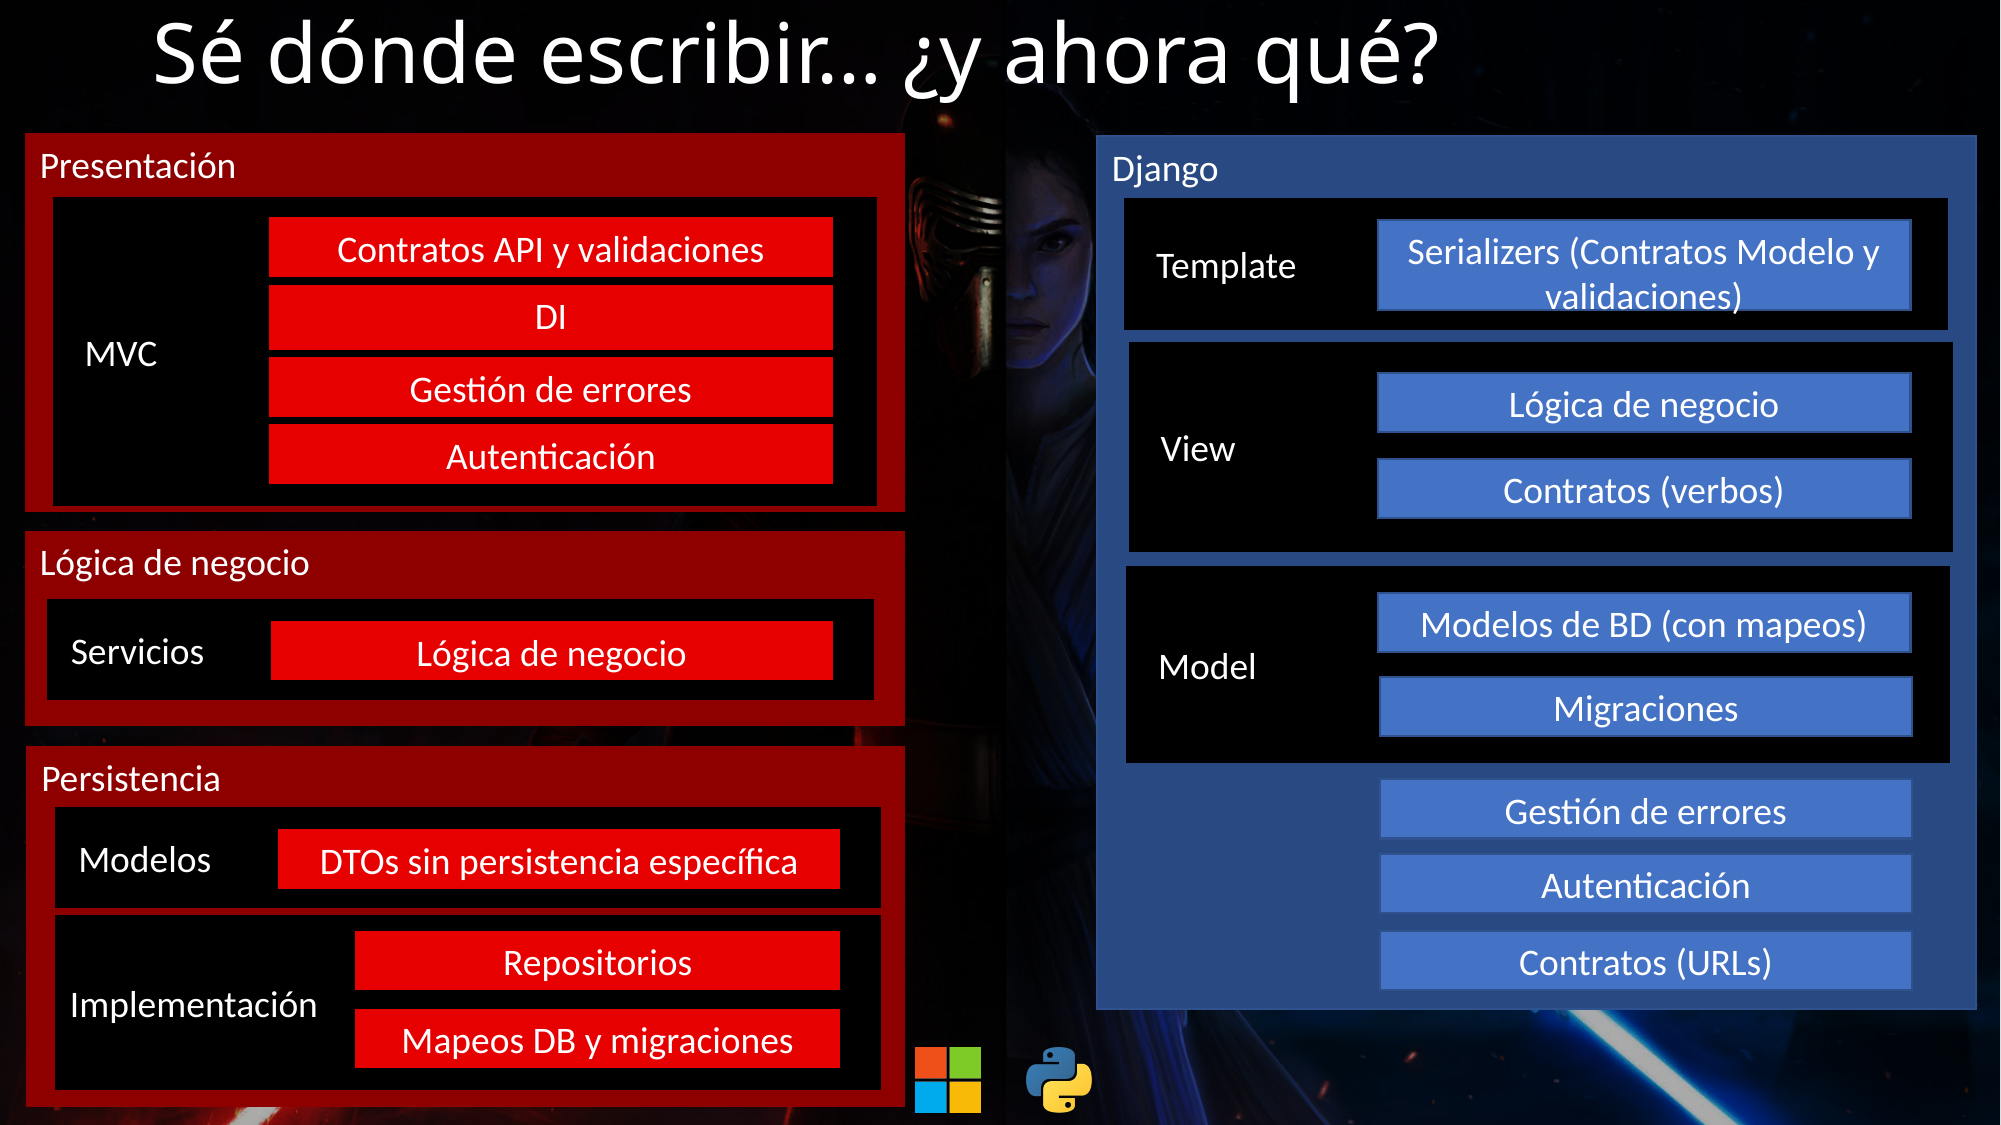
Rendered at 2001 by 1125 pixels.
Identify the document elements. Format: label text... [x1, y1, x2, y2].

text_box Contratos (URLs) [1380, 931, 1912, 990]
text_box Lógica de negocio [25, 531, 905, 726]
text_box View [1129, 342, 1953, 552]
text_box Persistencia [26, 746, 905, 1107]
text_box Contratos (verbos) [1378, 459, 1910, 518]
text_box Presentación [25, 133, 905, 512]
text_box DI [269, 285, 833, 350]
text_box Template [1124, 198, 1948, 330]
title Sé dónde escribir… ¿y ahora qué? [137, 0, 1863, 128]
text_box Model [1126, 566, 1950, 763]
text_box MVC [53, 197, 877, 506]
text_box Mapeos DB y migraciones [355, 1009, 840, 1068]
text_box Repositorios [355, 931, 840, 990]
text_box Django [1097, 136, 1976, 1009]
text_box Lógica de negocio [271, 621, 833, 680]
text_box Gestión de errores [1380, 779, 1912, 839]
text_box Autenticación [269, 424, 833, 484]
text_box Serializers (Contratos Modelo y validaciones) [1378, 220, 1910, 310]
text_box Lógica de negocio [1378, 373, 1910, 432]
text_box Gestión de errores [269, 357, 833, 417]
text_box Contratos API y validaciones [269, 217, 833, 277]
text_box Modelos de BD (con mapeos) [1378, 593, 1910, 652]
text_box Autenticación [1380, 854, 1912, 913]
text_box Implementación [55, 915, 881, 1090]
text_box Migraciones [1380, 677, 1912, 736]
text_box Modelos [55, 807, 881, 908]
text_box Servicios [47, 599, 874, 700]
text_box DTOs sin persistencia específica [278, 829, 840, 889]
